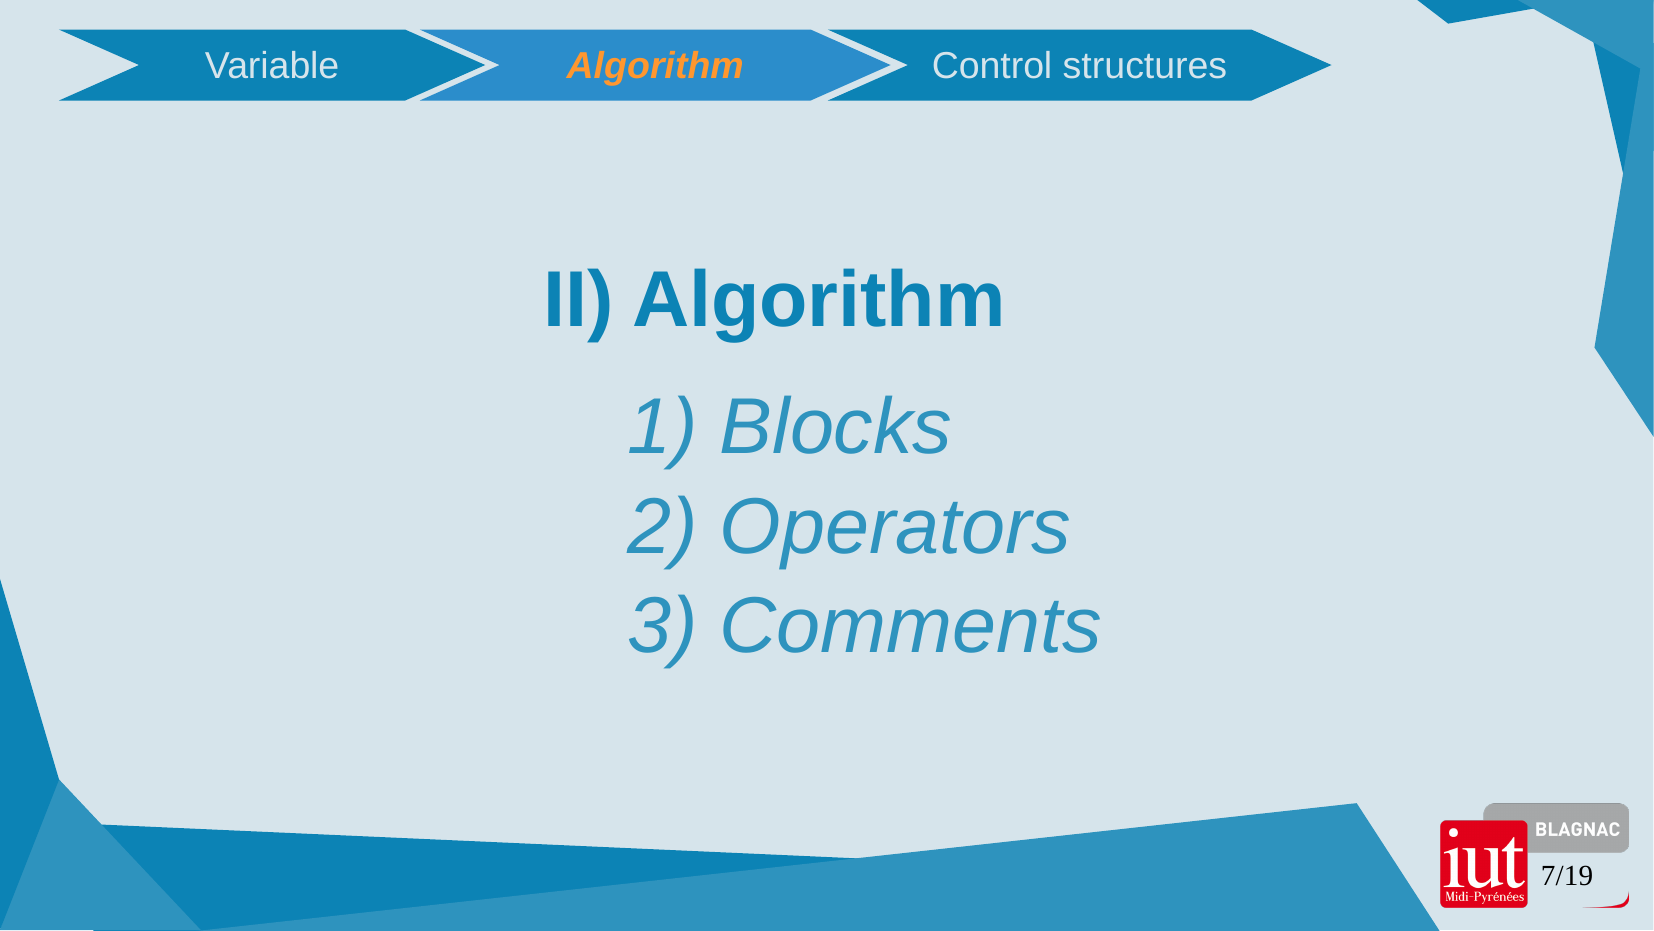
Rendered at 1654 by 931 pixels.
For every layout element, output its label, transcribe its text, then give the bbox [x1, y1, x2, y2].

text_box Algorithm [419, 29, 891, 101]
picture [1440, 803, 1629, 908]
text_box Variable [58, 29, 486, 101]
text_box Control structures [827, 29, 1332, 101]
list II) Algorithm 1) Blocks 2) Operators 3) Comments [543, 254, 1111, 676]
